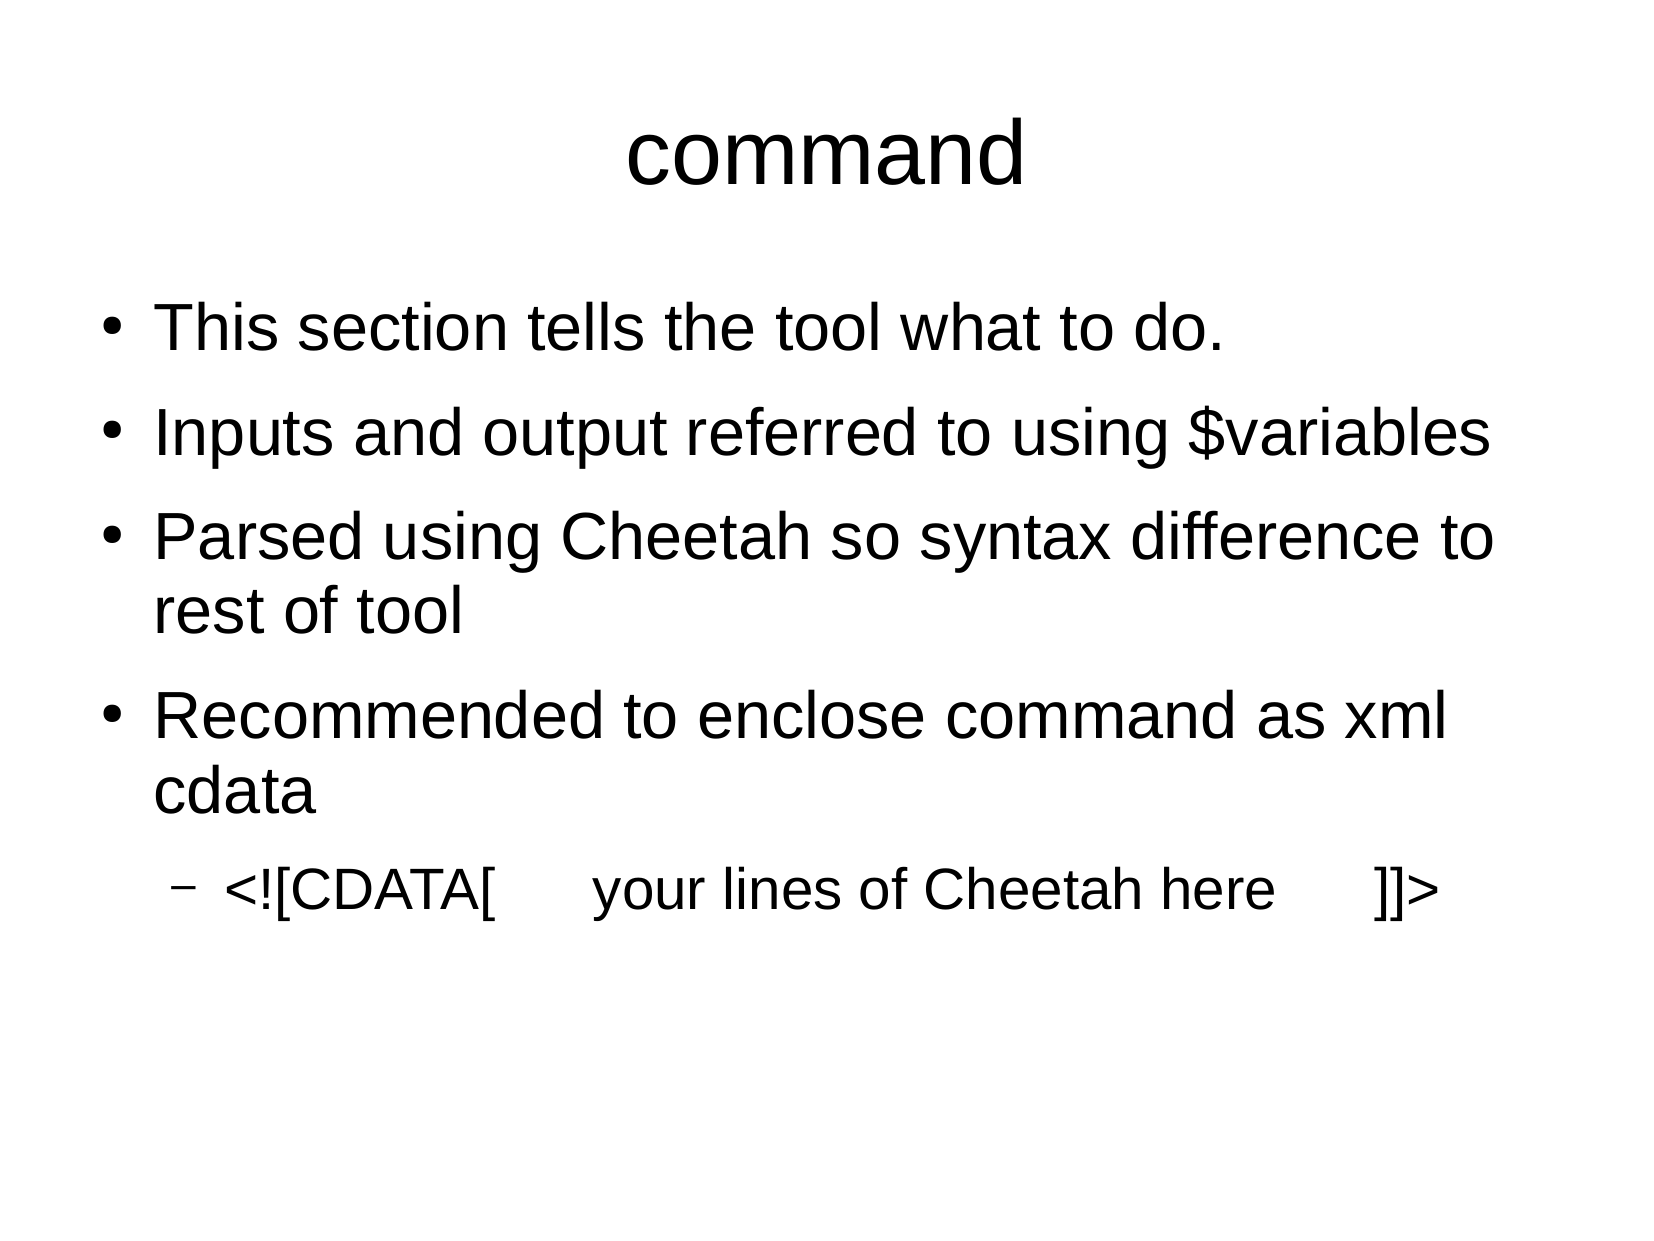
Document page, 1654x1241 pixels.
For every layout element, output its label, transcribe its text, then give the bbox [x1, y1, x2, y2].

title command [82, 49, 1571, 257]
list This section tells the tool what to do. Inputs and output referred to using $variables Parsed using Cheetah so syntax difference to rest of tool Recommended to enclose command as xml cdata <![CDATA[ your lines of Cheetah here ]]> [82, 290, 1571, 1010]
